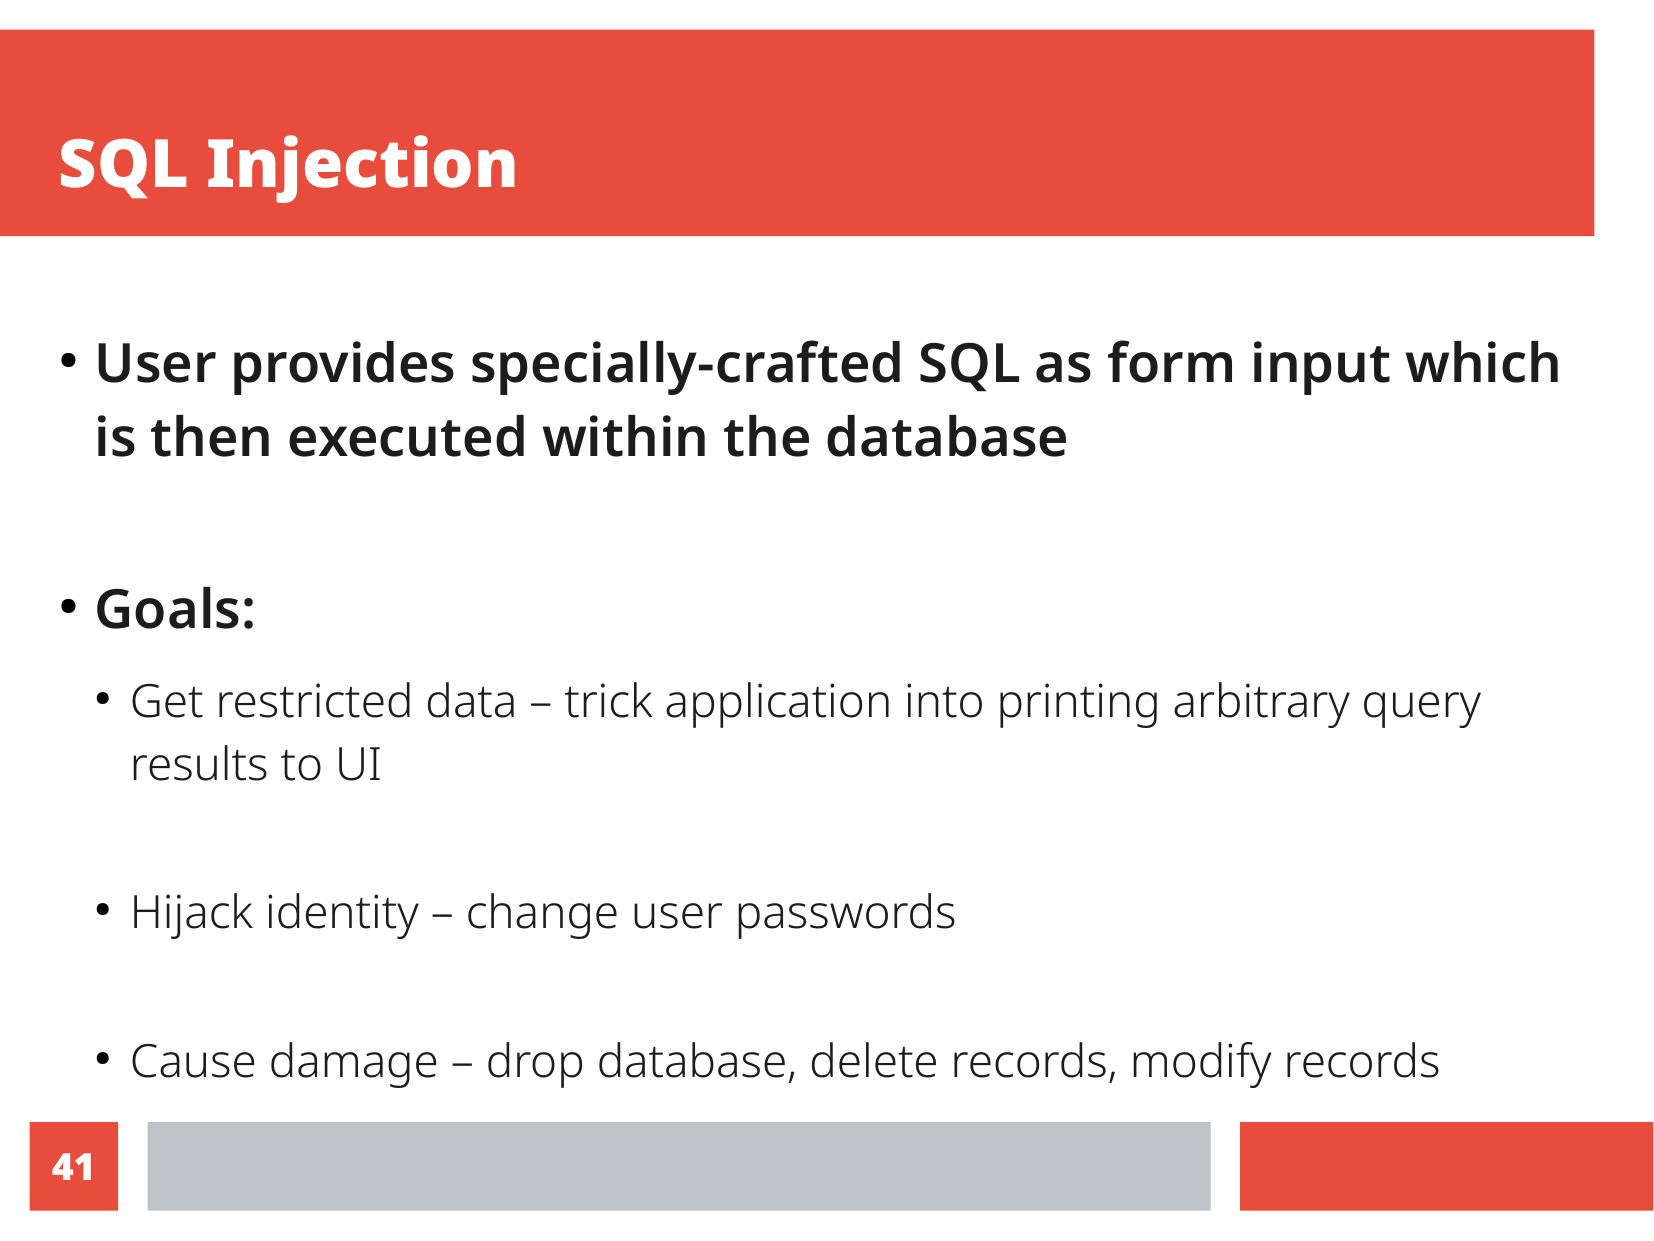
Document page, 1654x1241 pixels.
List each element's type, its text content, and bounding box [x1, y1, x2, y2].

list User provides specially-crafted SQL as form input which is then executed within the database Goals: Get restricted data – trick application into printing arbitrary query results to UI Hijack identity – change user passwords Cause damage – drop database, delete records, modify records [59, 324, 1565, 1093]
title SQL Injection [59, 59, 1595, 207]
